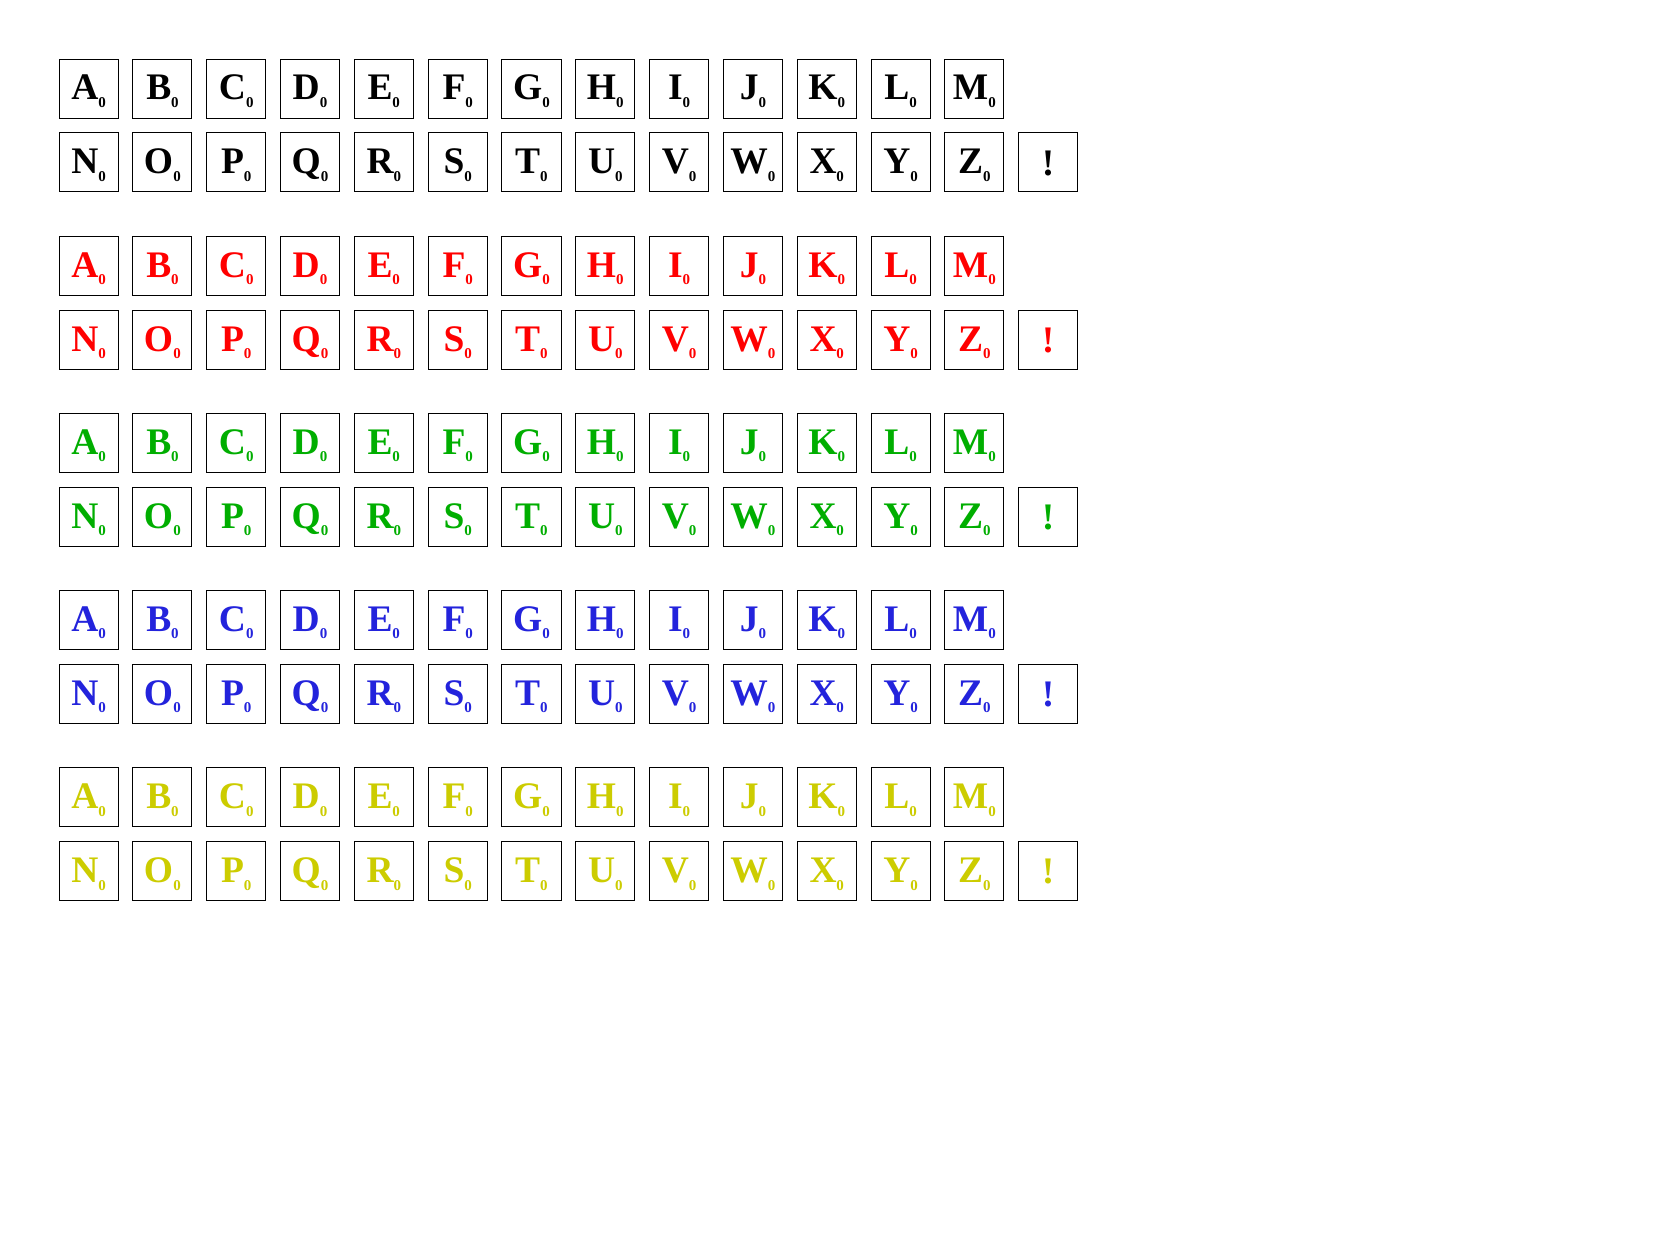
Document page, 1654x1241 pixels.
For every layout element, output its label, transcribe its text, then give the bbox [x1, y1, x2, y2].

text_box J0 [723, 413, 783, 473]
text_box U0 [575, 664, 635, 724]
text_box B0 [132, 59, 192, 119]
text_box P0 [206, 132, 266, 192]
text_box B0 [132, 767, 192, 827]
text_box X0 [797, 664, 857, 724]
text_box H0 [575, 590, 635, 650]
text_box N0 [59, 132, 119, 192]
text_box Y0 [871, 841, 931, 901]
text_box M0 [944, 767, 1004, 827]
text_box O0 [132, 487, 192, 547]
text_box X0 [797, 310, 857, 370]
text_box U0 [575, 132, 635, 192]
text_box F0 [428, 236, 488, 296]
text_box Q0 [280, 487, 340, 547]
text_box C0 [206, 413, 266, 473]
text_box E0 [354, 767, 414, 827]
text_box Z0 [944, 132, 1004, 192]
text_box B0 [132, 236, 192, 296]
text_box X0 [797, 487, 857, 547]
text_box G0 [501, 590, 562, 650]
text_box J0 [723, 236, 783, 296]
text_box M0 [944, 413, 1004, 473]
text_box C0 [206, 767, 266, 827]
text_box I0 [649, 413, 709, 473]
text_box H0 [575, 59, 635, 119]
text_box W0 [723, 132, 783, 192]
text_box Q0 [280, 310, 340, 370]
text_box Q0 [280, 132, 340, 192]
text_box S0 [428, 841, 488, 901]
text_box Z0 [944, 310, 1004, 370]
text_box F0 [428, 413, 488, 473]
text_box P0 [206, 841, 266, 901]
text_box L0 [871, 767, 931, 827]
text_box T0 [501, 310, 562, 370]
text_box E0 [354, 236, 414, 296]
text_box T0 [501, 132, 562, 192]
text_box F0 [428, 767, 488, 827]
text_box Y0 [871, 132, 931, 192]
text_box W0 [723, 841, 783, 901]
text_box Y0 [871, 664, 931, 724]
text_box W0 [723, 664, 783, 724]
text_box U0 [575, 487, 635, 547]
text_box G0 [501, 413, 562, 473]
text_box F0 [428, 590, 488, 650]
text_box K0 [797, 59, 857, 119]
text_box F0 [428, 59, 488, 119]
text_box A0 [59, 590, 119, 650]
text_box X0 [797, 132, 857, 192]
text_box W0 [723, 487, 783, 547]
text_box E0 [354, 59, 414, 119]
text_box Z0 [944, 664, 1004, 724]
text_box Z0 [944, 487, 1004, 547]
text_box O0 [132, 664, 192, 724]
text_box G0 [501, 236, 562, 296]
text_box R0 [354, 841, 414, 901]
text_box R0 [354, 487, 414, 547]
text_box G0 [501, 767, 562, 827]
text_box Z0 [944, 841, 1004, 901]
text_box T0 [501, 487, 562, 547]
text_box D0 [280, 236, 340, 296]
text_box K0 [797, 413, 857, 473]
text_box N0 [59, 841, 119, 901]
text_box D0 [280, 59, 340, 119]
text_box V0 [649, 132, 709, 192]
text_box ! [1018, 132, 1078, 192]
text_box O0 [132, 841, 192, 901]
text_box T0 [501, 841, 562, 901]
text_box M0 [944, 59, 1004, 119]
text_box ! [1018, 487, 1078, 547]
text_box S0 [428, 132, 488, 192]
text_box C0 [206, 590, 266, 650]
text_box W0 [723, 310, 783, 370]
text_box D0 [280, 767, 340, 827]
text_box C0 [206, 236, 266, 296]
text_box G0 [501, 59, 562, 119]
text_box R0 [354, 310, 414, 370]
text_box U0 [575, 310, 635, 370]
text_box L0 [871, 590, 931, 650]
text_box I0 [649, 59, 709, 119]
text_box R0 [354, 132, 414, 192]
text_box H0 [575, 413, 635, 473]
text_box N0 [59, 664, 119, 724]
text_box X0 [797, 841, 857, 901]
text_box B0 [132, 590, 192, 650]
text_box J0 [723, 59, 783, 119]
text_box A0 [59, 413, 119, 473]
text_box M0 [944, 236, 1004, 296]
text_box ! [1018, 664, 1078, 724]
text_box T0 [501, 664, 562, 724]
text_box H0 [575, 767, 635, 827]
text_box Y0 [871, 310, 931, 370]
text_box V0 [649, 487, 709, 547]
text_box P0 [206, 487, 266, 547]
text_box K0 [797, 767, 857, 827]
text_box N0 [59, 487, 119, 547]
text_box P0 [206, 310, 266, 370]
text_box ! [1018, 310, 1078, 370]
text_box C0 [206, 59, 266, 119]
text_box L0 [871, 413, 931, 473]
text_box U0 [575, 841, 635, 901]
text_box O0 [132, 132, 192, 192]
text_box J0 [723, 590, 783, 650]
text_box ! [1018, 841, 1078, 901]
text_box V0 [649, 664, 709, 724]
text_box A0 [59, 236, 119, 296]
text_box R0 [354, 664, 414, 724]
text_box Y0 [871, 487, 931, 547]
text_box O0 [132, 310, 192, 370]
text_box B0 [132, 413, 192, 473]
text_box A0 [59, 59, 119, 119]
text_box D0 [280, 413, 340, 473]
text_box N0 [59, 310, 119, 370]
text_box M0 [944, 590, 1004, 650]
text_box H0 [575, 236, 635, 296]
text_box D0 [280, 590, 340, 650]
text_box E0 [354, 590, 414, 650]
text_box I0 [649, 236, 709, 296]
text_box A0 [59, 767, 119, 827]
text_box P0 [206, 664, 266, 724]
text_box K0 [797, 236, 857, 296]
text_box V0 [649, 841, 709, 901]
text_box S0 [428, 664, 488, 724]
text_box L0 [871, 236, 931, 296]
text_box V0 [649, 310, 709, 370]
text_box Q0 [280, 841, 340, 901]
text_box S0 [428, 310, 488, 370]
text_box I0 [649, 590, 709, 650]
text_box L0 [871, 59, 931, 119]
text_box I0 [649, 767, 709, 827]
text_box Q0 [280, 664, 340, 724]
text_box S0 [428, 487, 488, 547]
text_box K0 [797, 590, 857, 650]
text_box J0 [723, 767, 783, 827]
text_box E0 [354, 413, 414, 473]
